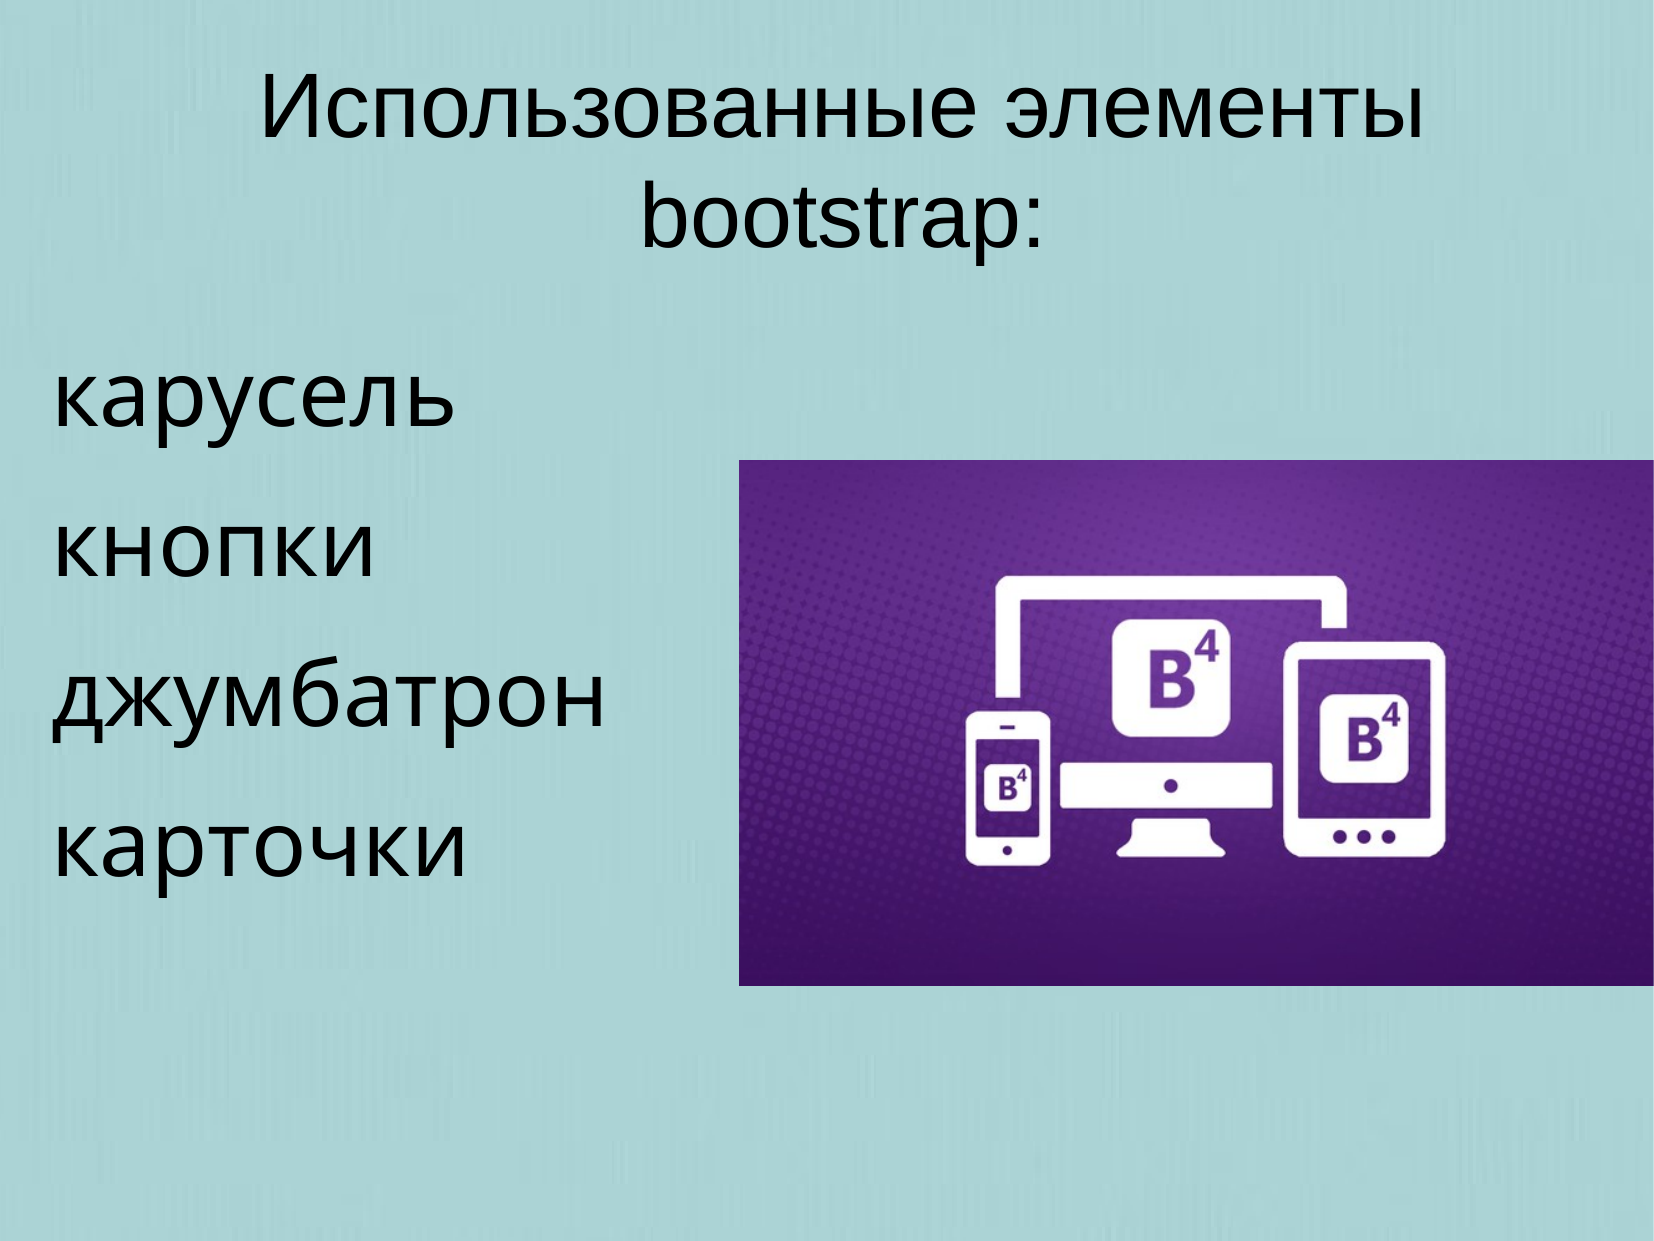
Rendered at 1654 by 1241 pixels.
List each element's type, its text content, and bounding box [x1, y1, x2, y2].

title Использованные элементы bootstrap: [99, 45, 1588, 253]
text_box карусель кнопки джумбатрон карточки [36, 321, 1654, 1100]
picture [0, 0, 1654, 1241]
picture [739, 460, 1654, 986]
